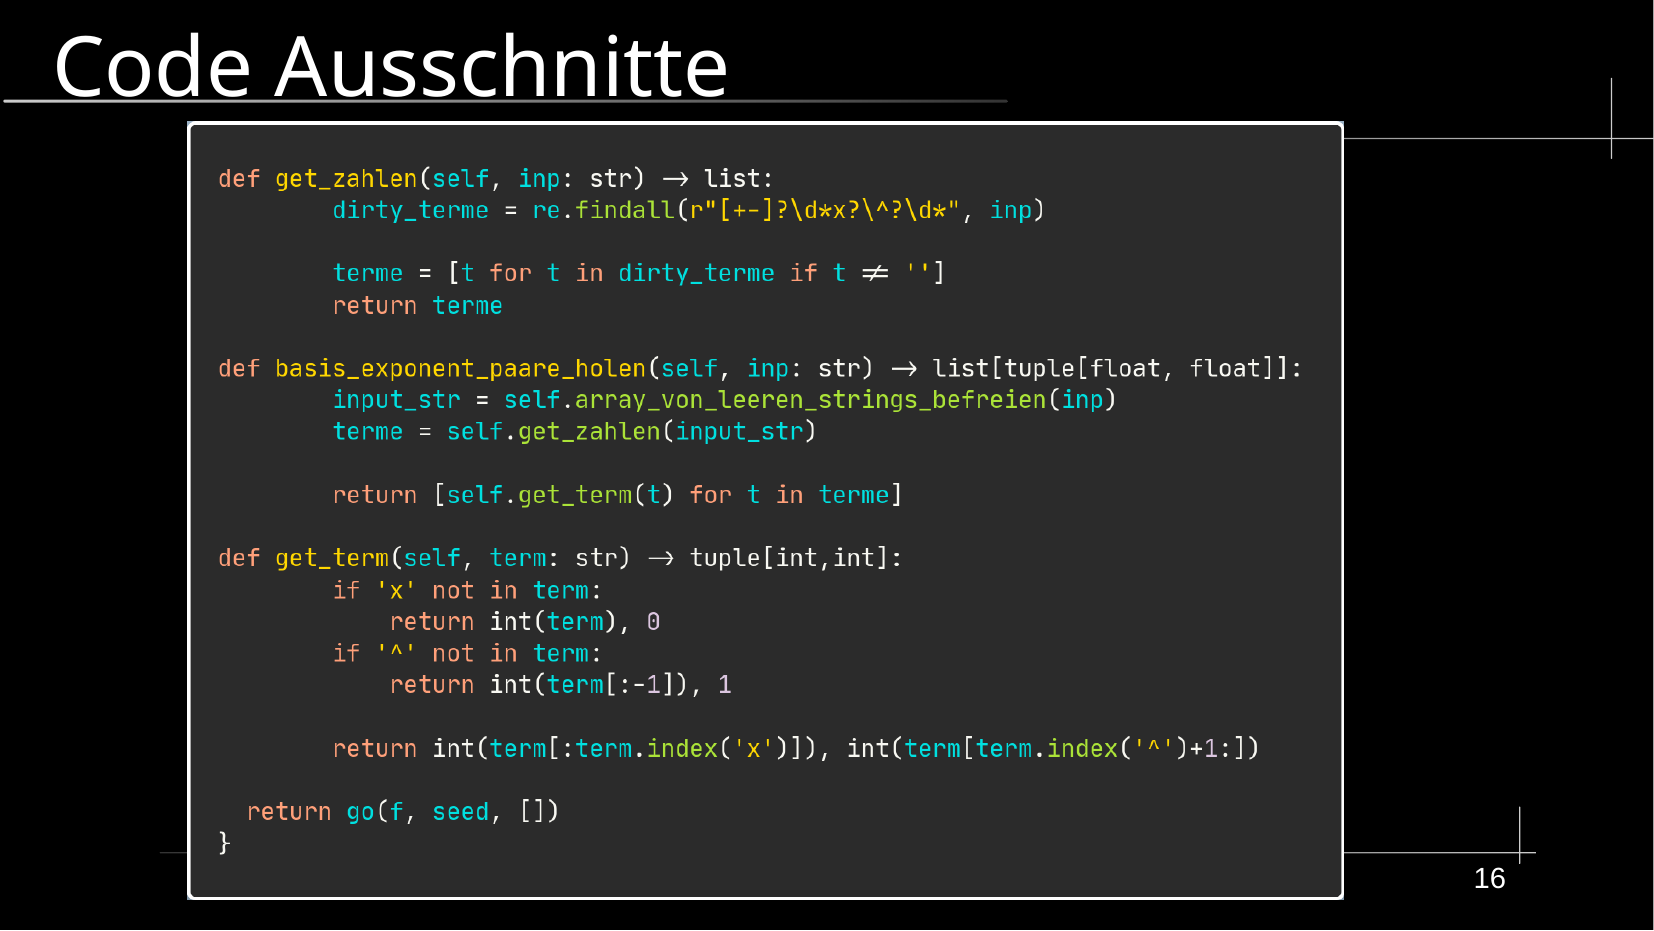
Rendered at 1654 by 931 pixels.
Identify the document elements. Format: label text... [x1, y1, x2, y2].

text_box Code Ausschnitte [37, 0, 1013, 99]
picture [187, 121, 1344, 901]
